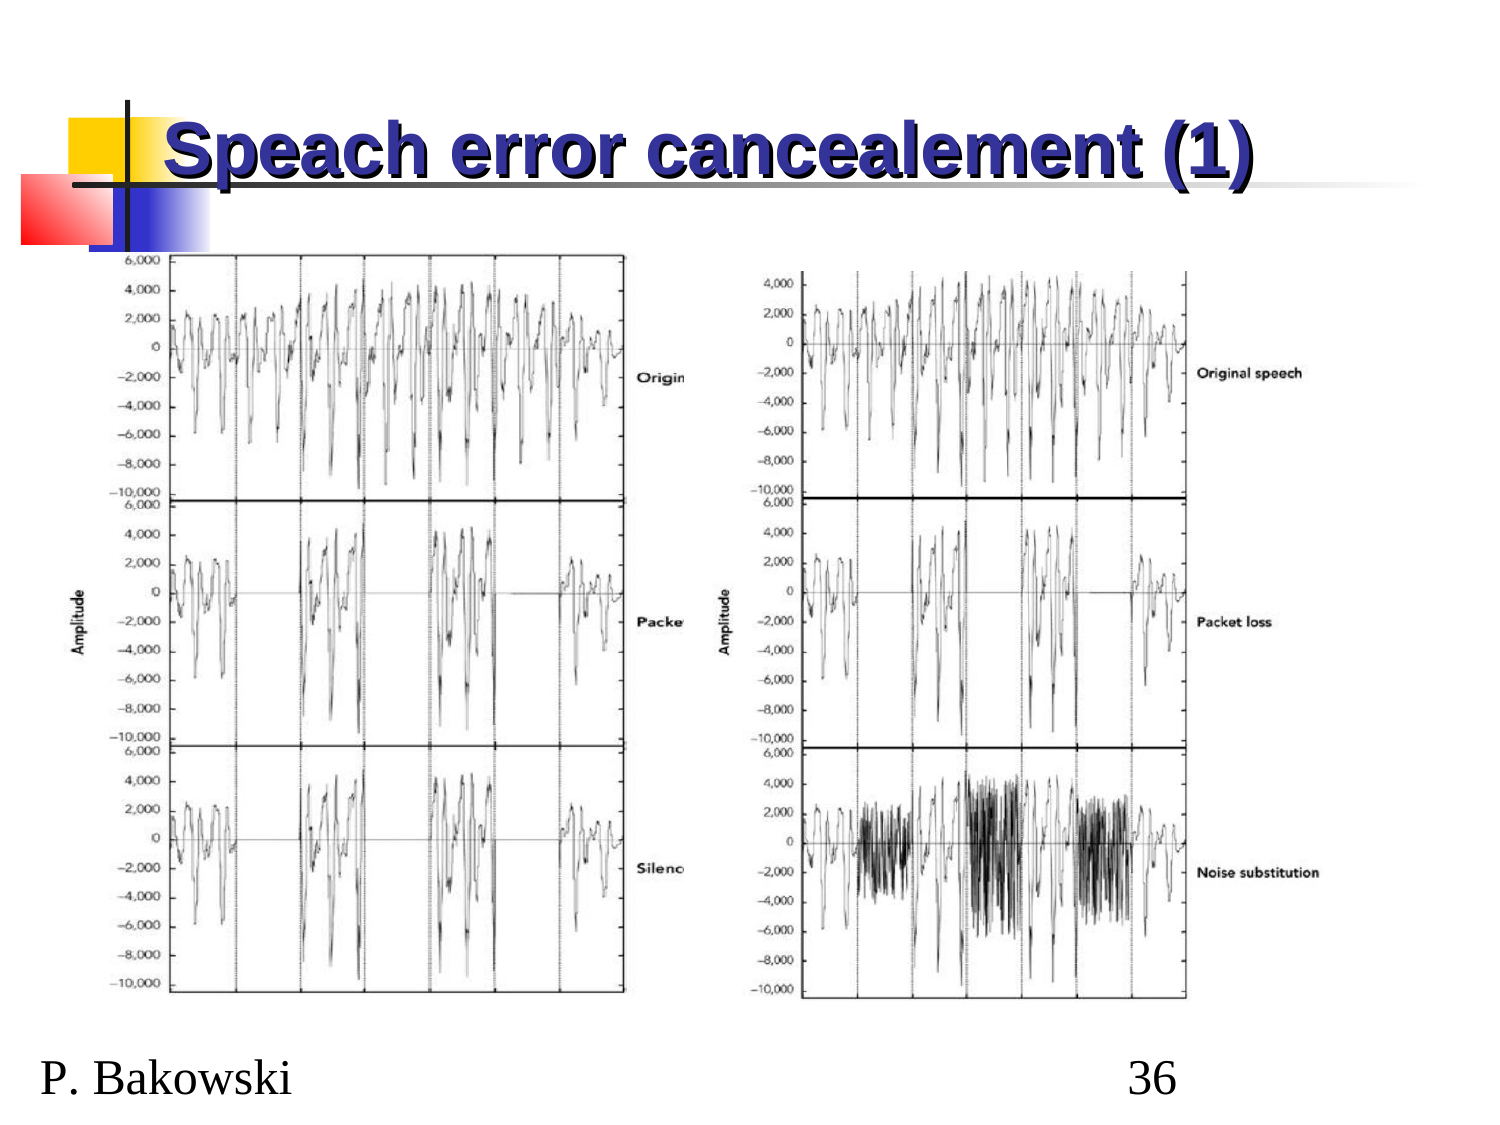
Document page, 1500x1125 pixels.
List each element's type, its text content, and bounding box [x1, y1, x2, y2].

picture [35, 252, 1323, 1010]
title Speach error cancealement (1) [147, 92, 1500, 213]
